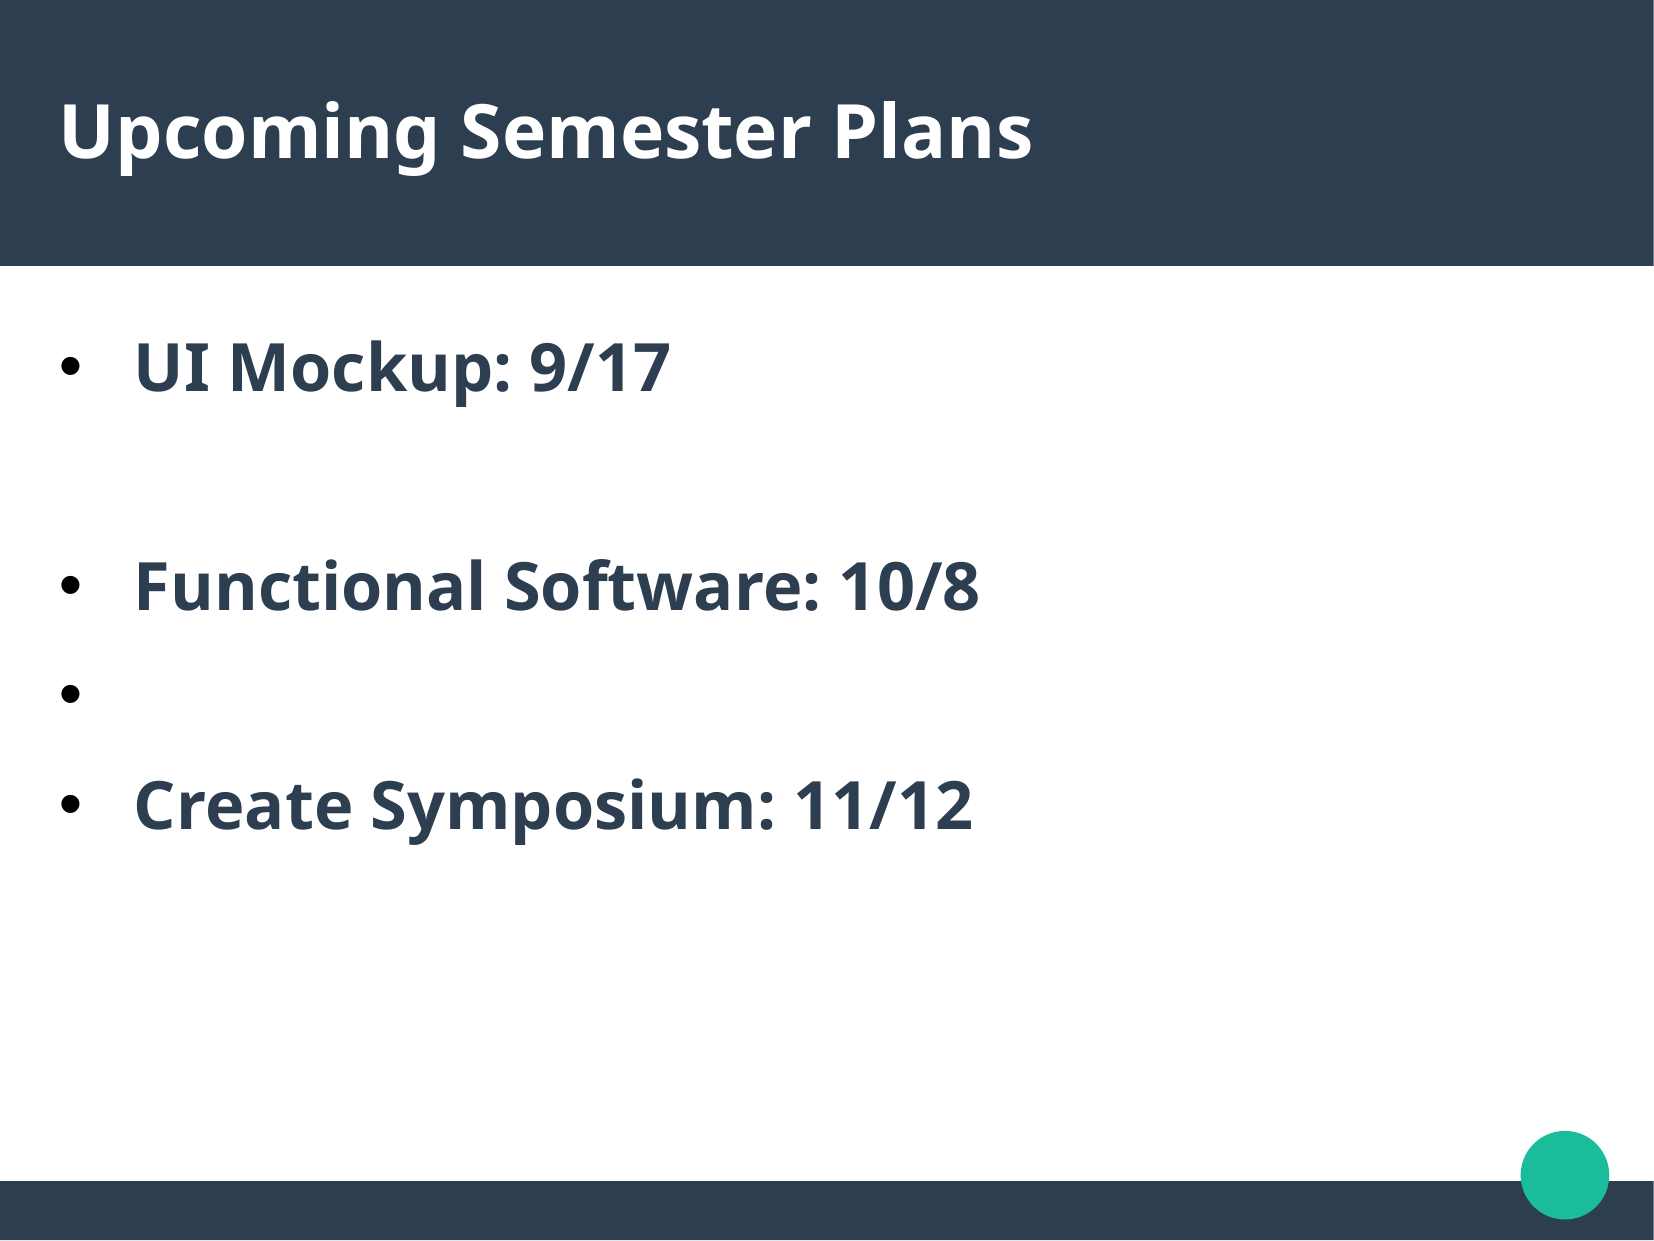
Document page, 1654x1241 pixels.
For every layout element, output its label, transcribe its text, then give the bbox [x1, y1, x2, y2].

list UI Mockup: 9/17 Functional Software: 10/8 Create Symposium: 11/12 [59, 324, 1595, 1152]
title Upcoming Semester Plans [59, 49, 1595, 207]
